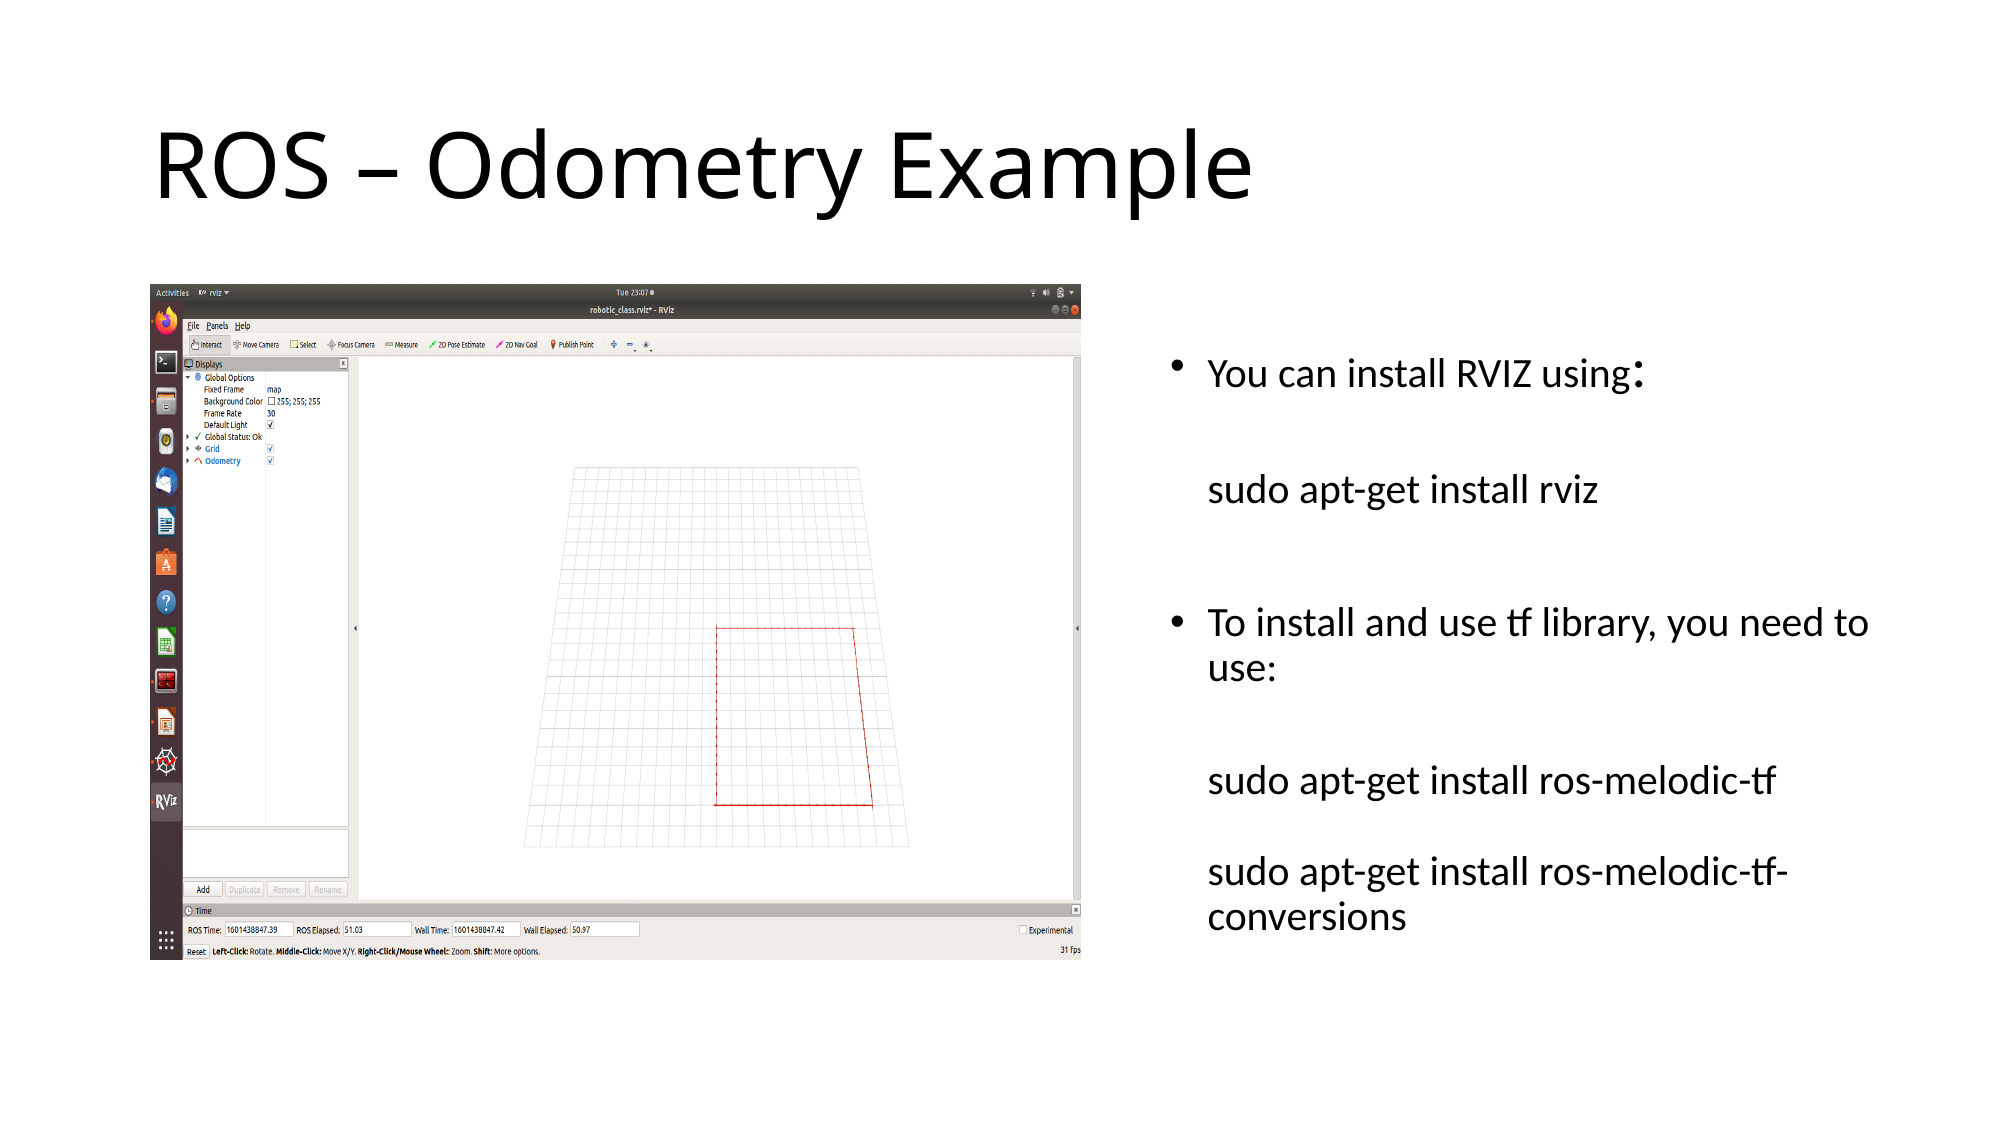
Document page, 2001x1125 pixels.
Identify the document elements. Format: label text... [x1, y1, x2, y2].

title ROS – Odometry Example [137, 59, 1863, 278]
picture [150, 284, 1081, 961]
list You can install RVIZ using: sudo apt-get install rviz To install and use tf library, you need to use: sudo apt-get install ros-melodic-tf sudo apt-get install ros-melodic-tf-conversions [1155, 329, 1951, 856]
